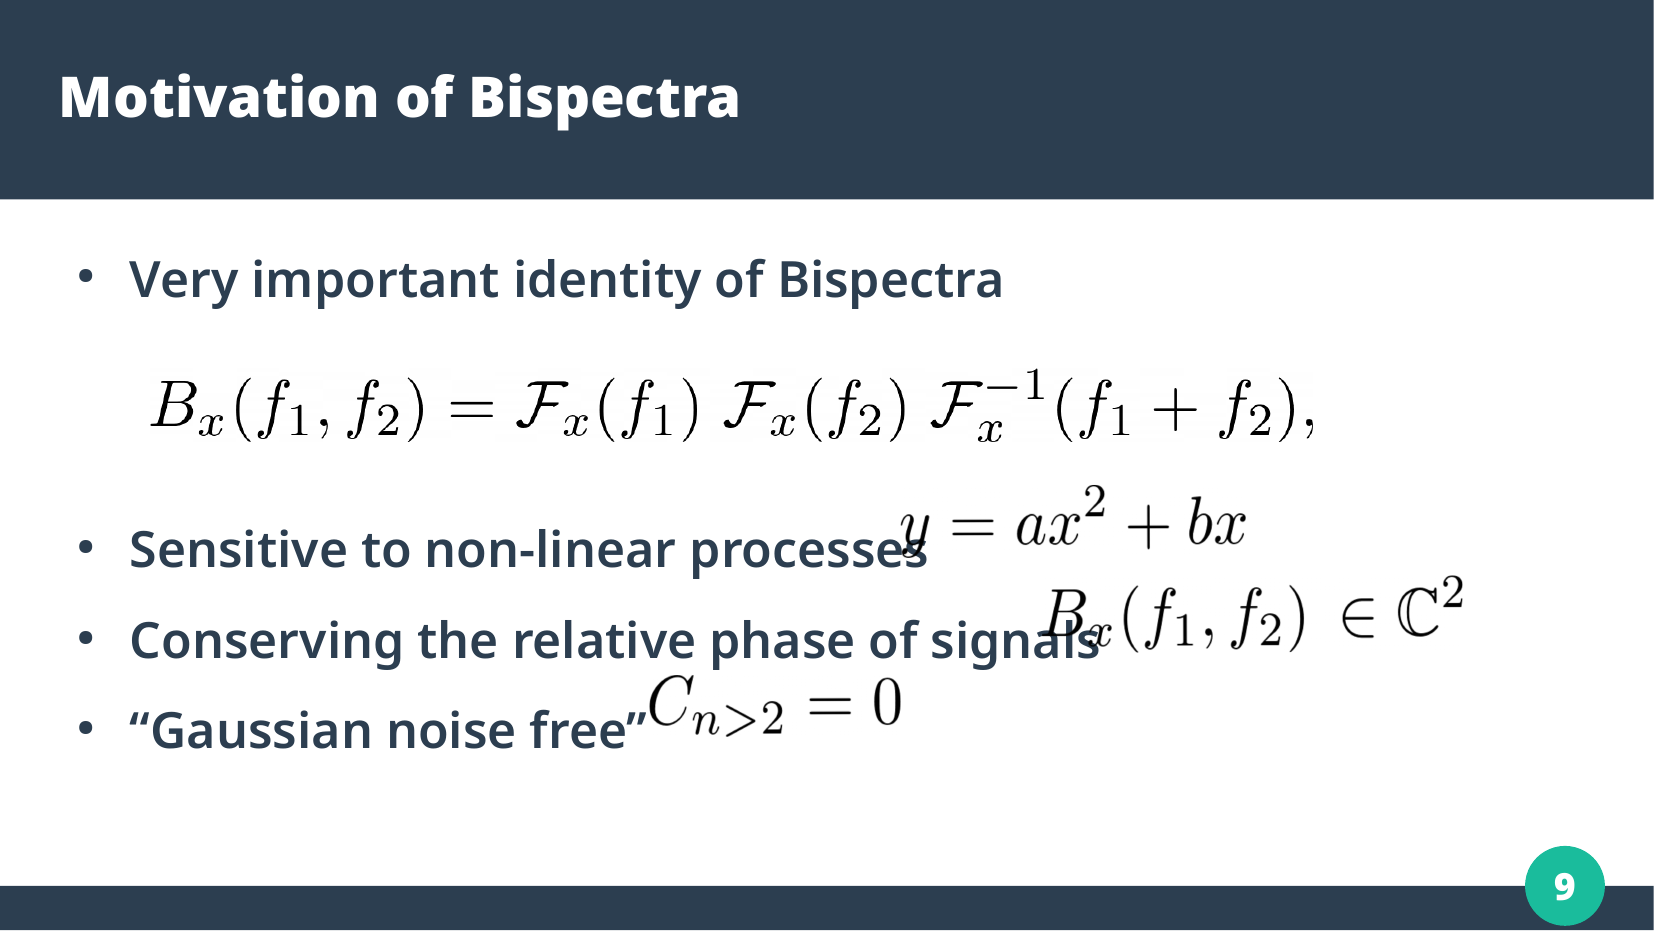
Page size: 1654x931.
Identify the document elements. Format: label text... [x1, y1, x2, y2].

list Very important identity of Bispectra Sensitive to non-linear processes Conserving the relative phase of signals “Gaussian noise free” [59, 243, 1595, 864]
title Motivation of Bispectra [59, 37, 1595, 155]
picture [150, 368, 1313, 442]
picture [900, 484, 1246, 558]
picture [649, 675, 901, 737]
picture [1041, 575, 1463, 653]
